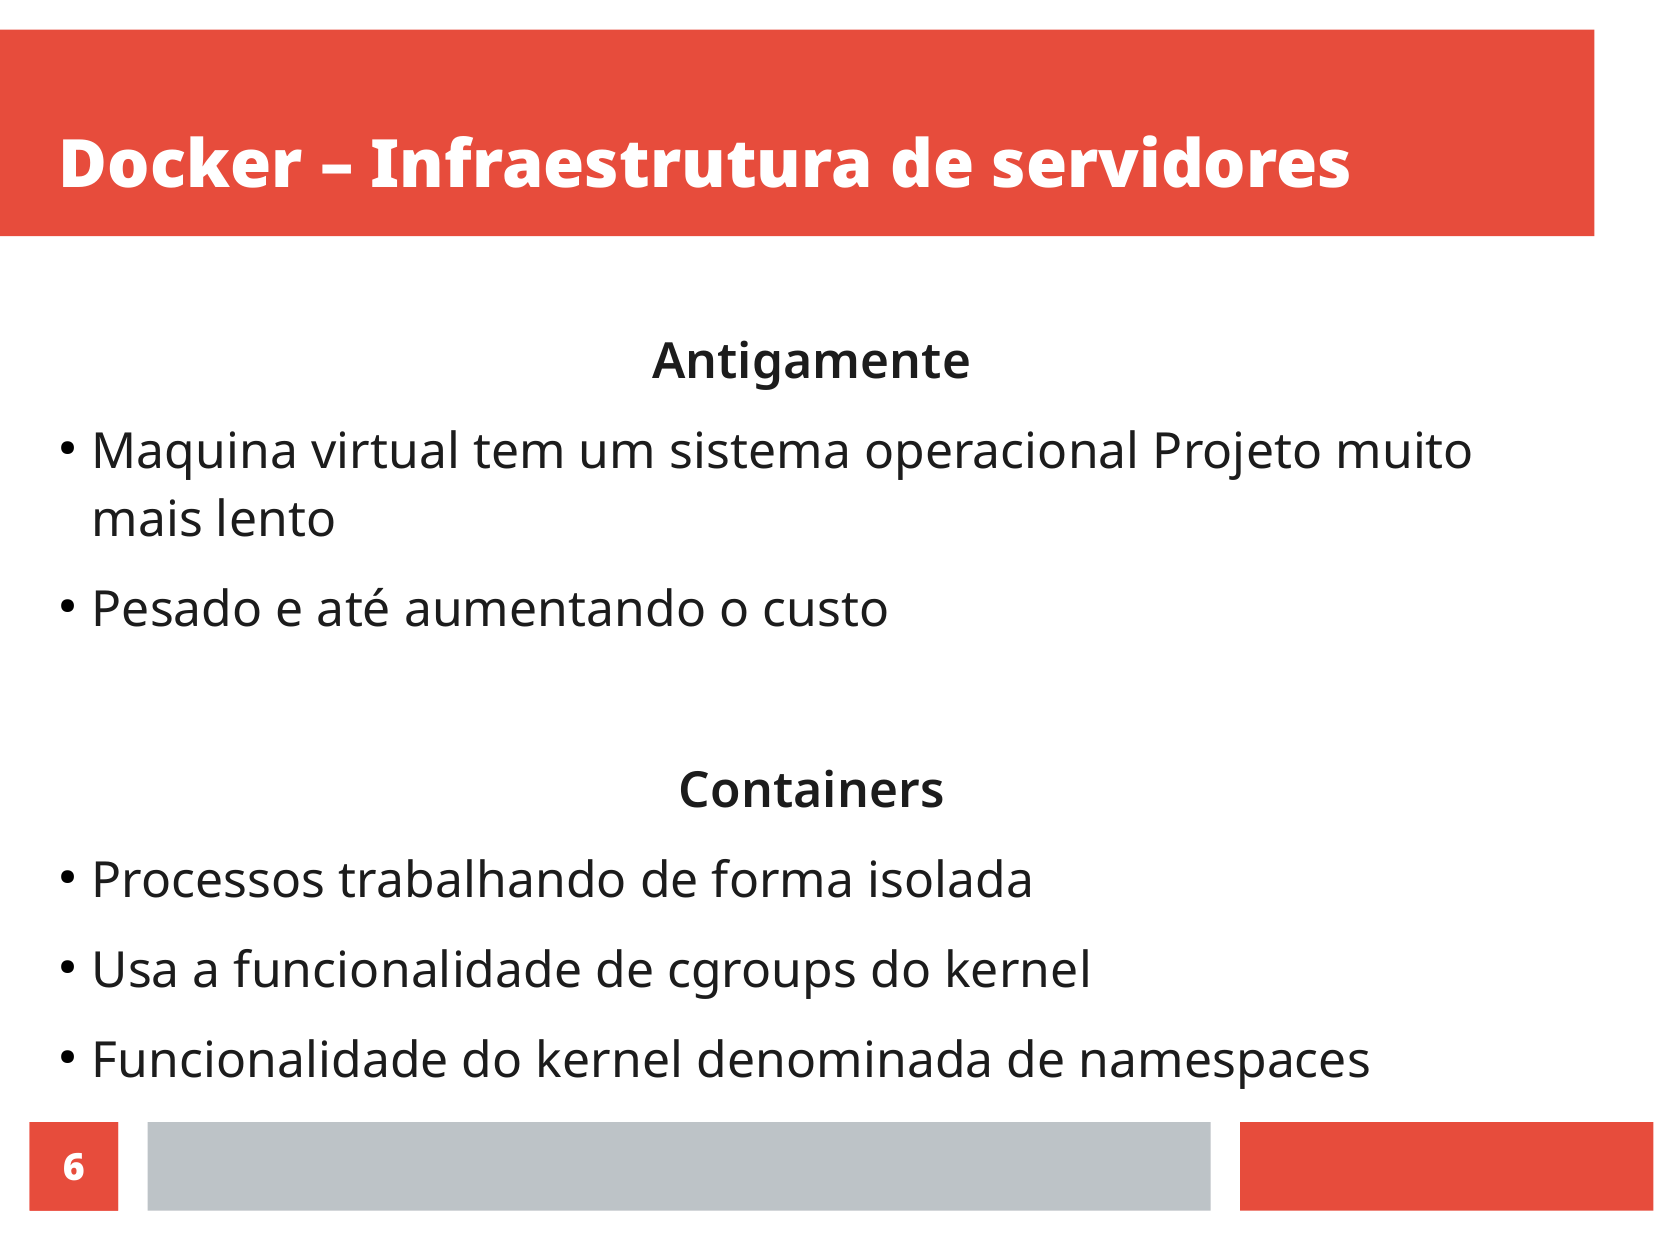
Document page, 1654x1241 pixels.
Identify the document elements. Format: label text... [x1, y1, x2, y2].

title Docker – Infraestrutura de servidores [59, 59, 1595, 207]
list Antigamente Maquina virtual tem um sistema operacional Projeto muito mais lento Pesado e até aumentando o custo Containers Processos trabalhando de forma isolada Usa a funcionalidade de cgroups do kernel Funcionalidade do kernel denominada de namespaces [59, 324, 1565, 1093]
